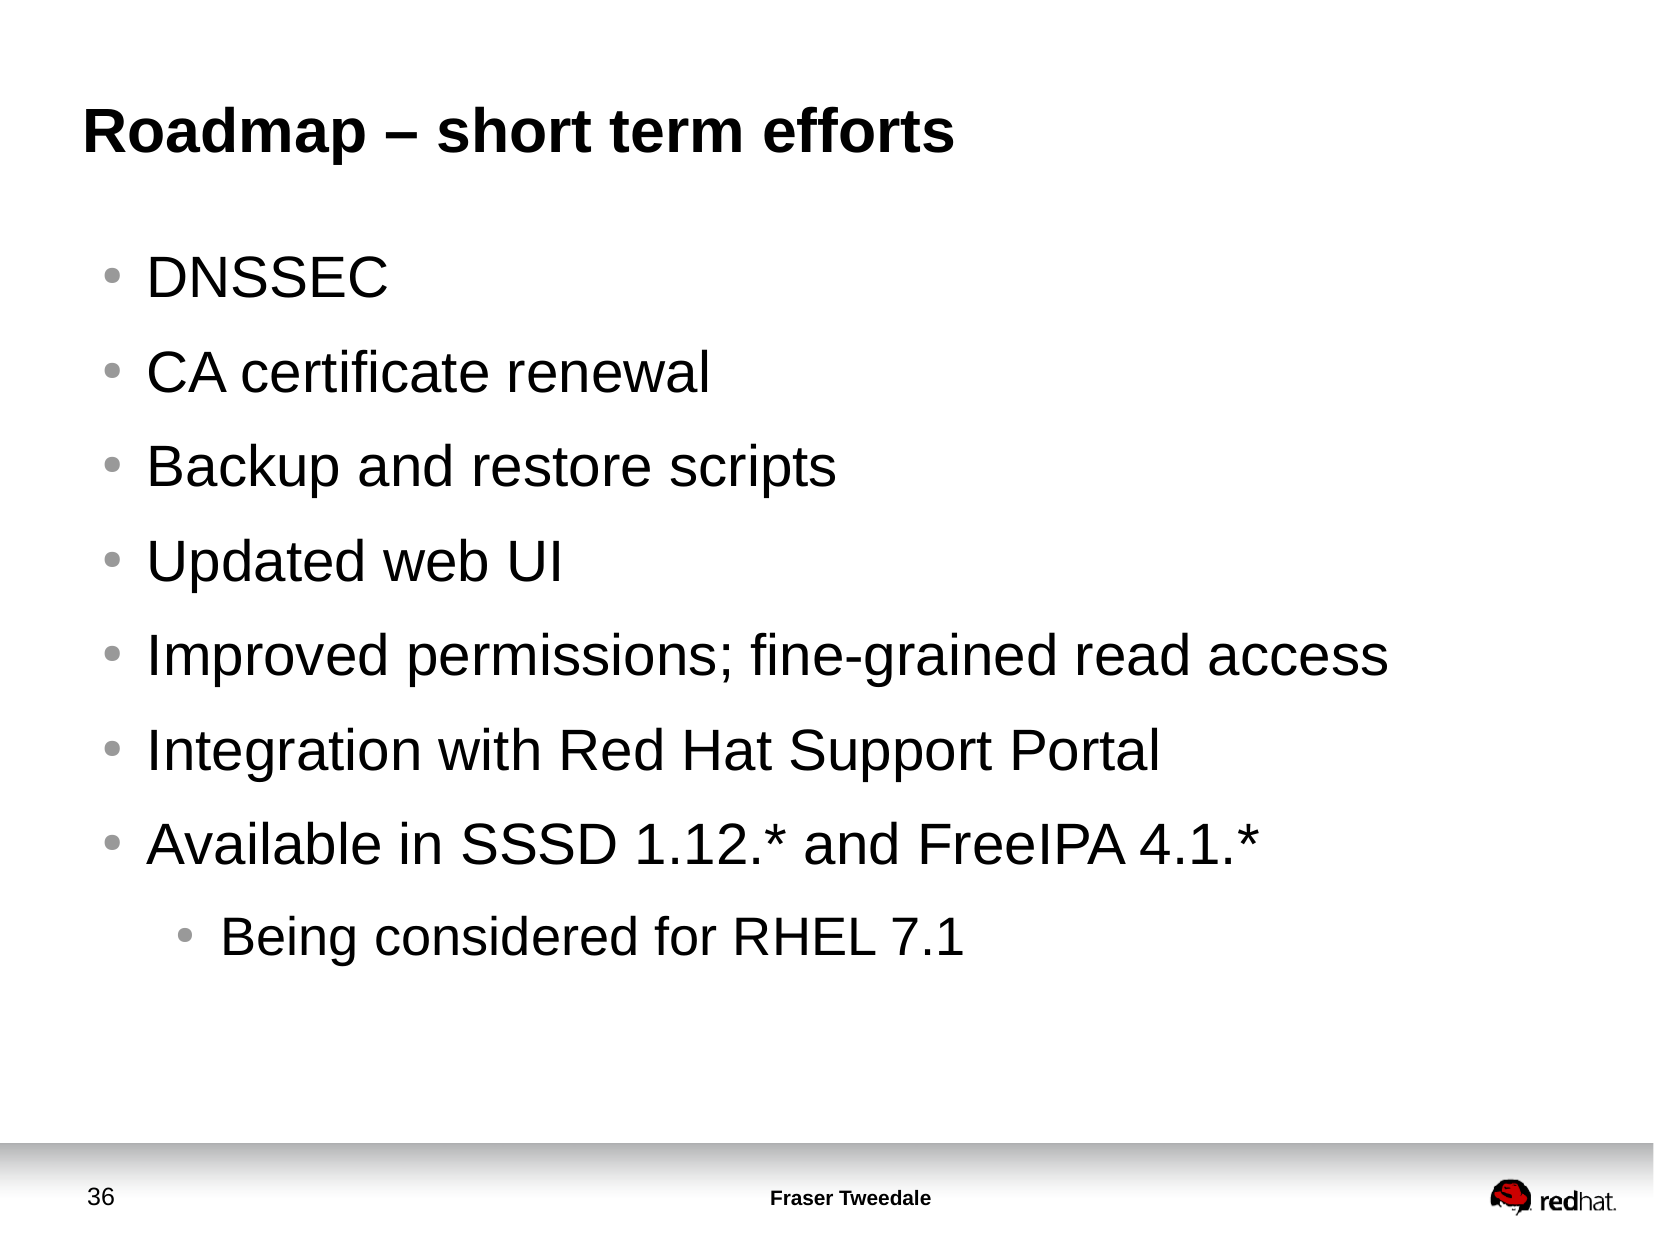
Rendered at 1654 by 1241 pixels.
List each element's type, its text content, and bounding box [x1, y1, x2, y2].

list DNSSEC CA certificate renewal Backup and restore scripts Updated web UI Improved permissions; fine-grained read access Integration with Red Hat Support Portal Available in SSSD 1.12.* and FreeIPA 4.1.* Being considered for RHEL 7.1 [86, 244, 1576, 1039]
picture [0, 1143, 1654, 1241]
title Roadmap – short term efforts [82, 37, 1571, 226]
